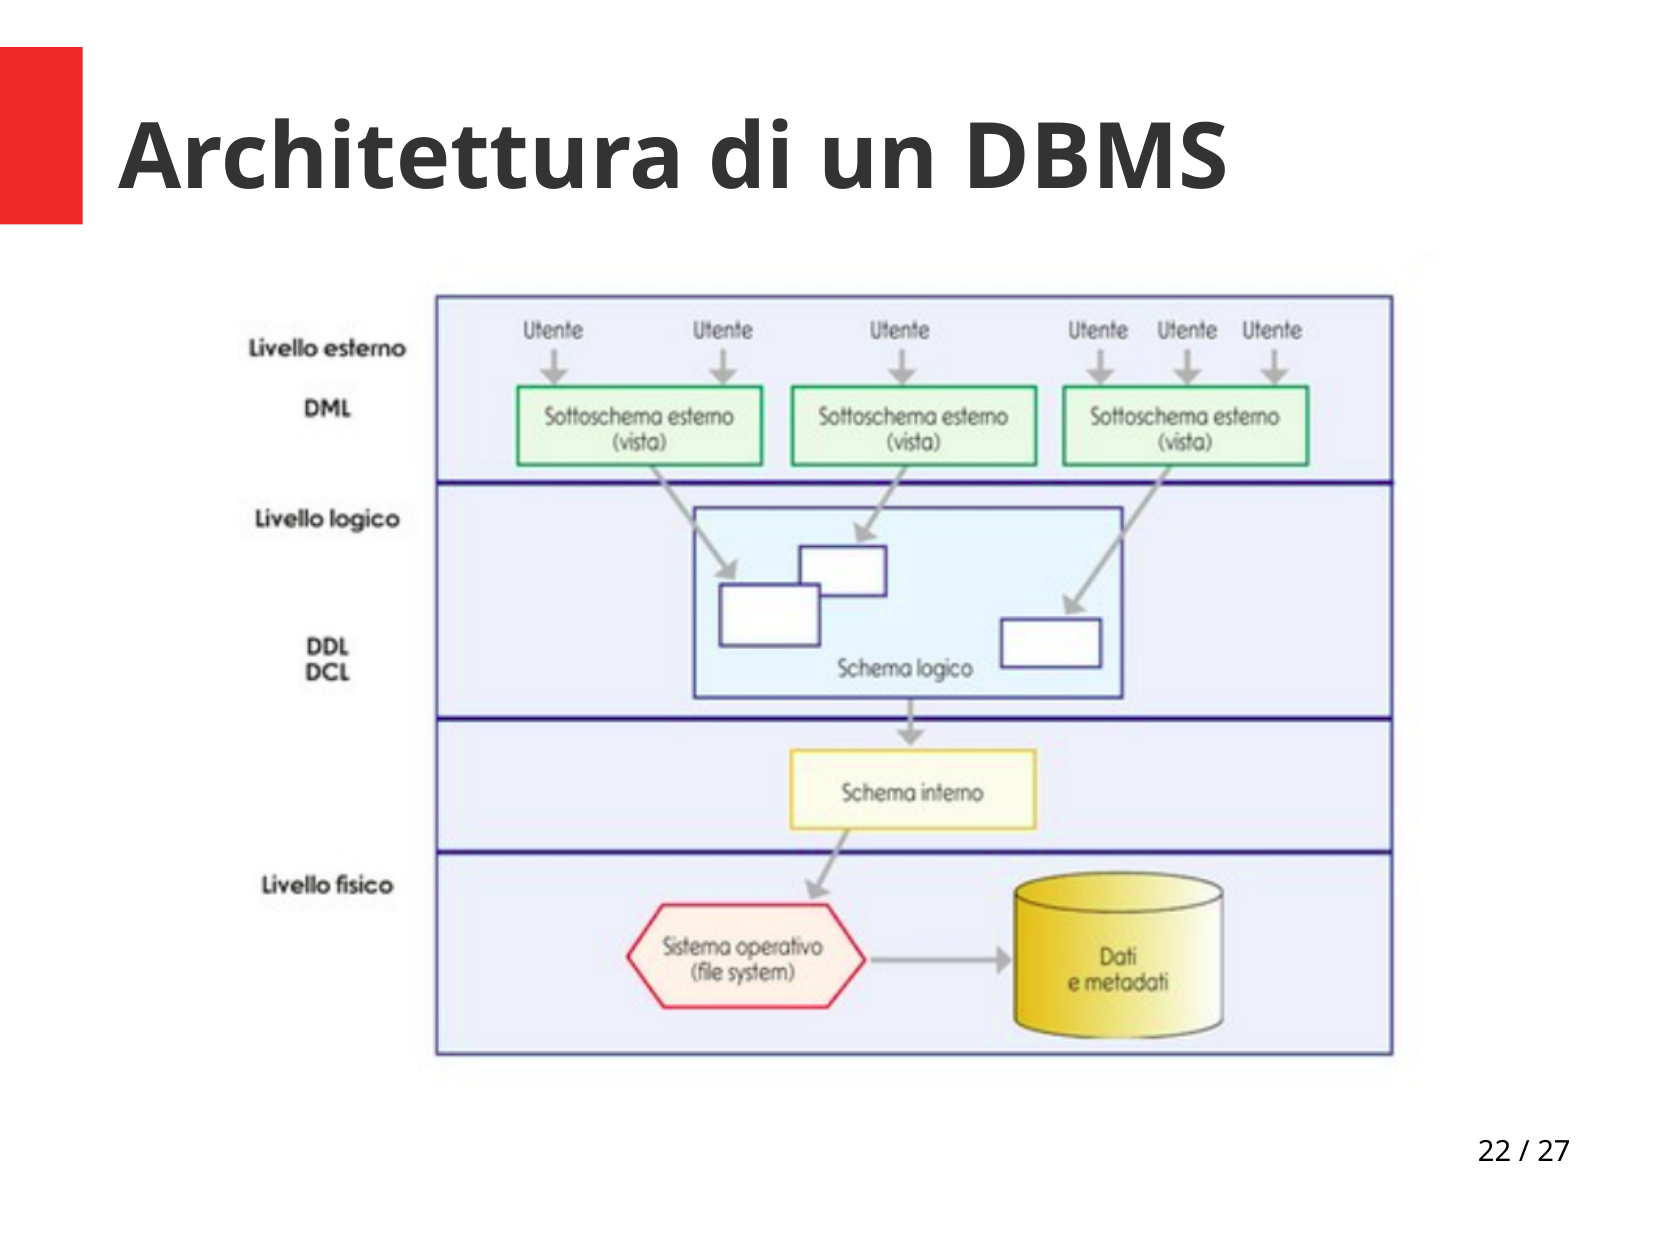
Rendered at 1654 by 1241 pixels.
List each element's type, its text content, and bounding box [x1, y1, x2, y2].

title Architettura di un DBMS [118, 49, 1571, 257]
picture [220, 252, 1440, 1087]
